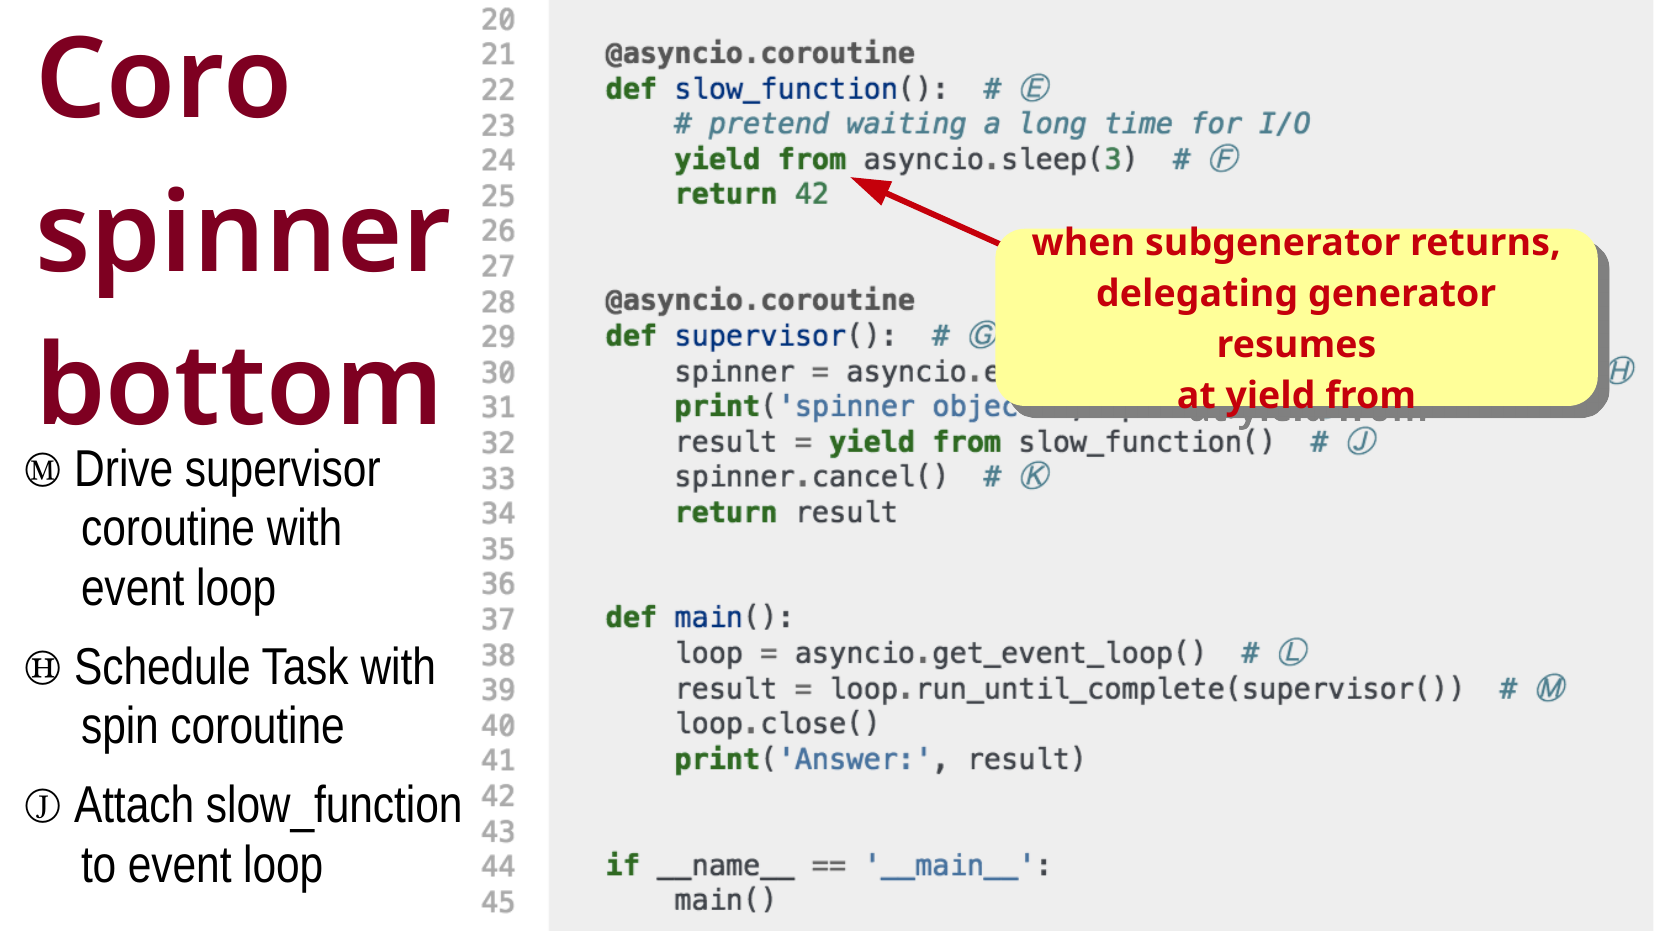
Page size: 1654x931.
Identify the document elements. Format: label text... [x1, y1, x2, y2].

title Coro spinner bottom [35, 59, 458, 396]
picture [458, 0, 1654, 931]
text_box when subgenerator returns, delegating generator resumes at yield from [995, 228, 1598, 406]
list Ⓜ Drive supervisor coroutine with event loop Ⓗ Schedule Task with spin coroutine Ⓙ Attach slow_function to event loop [23, 437, 497, 899]
